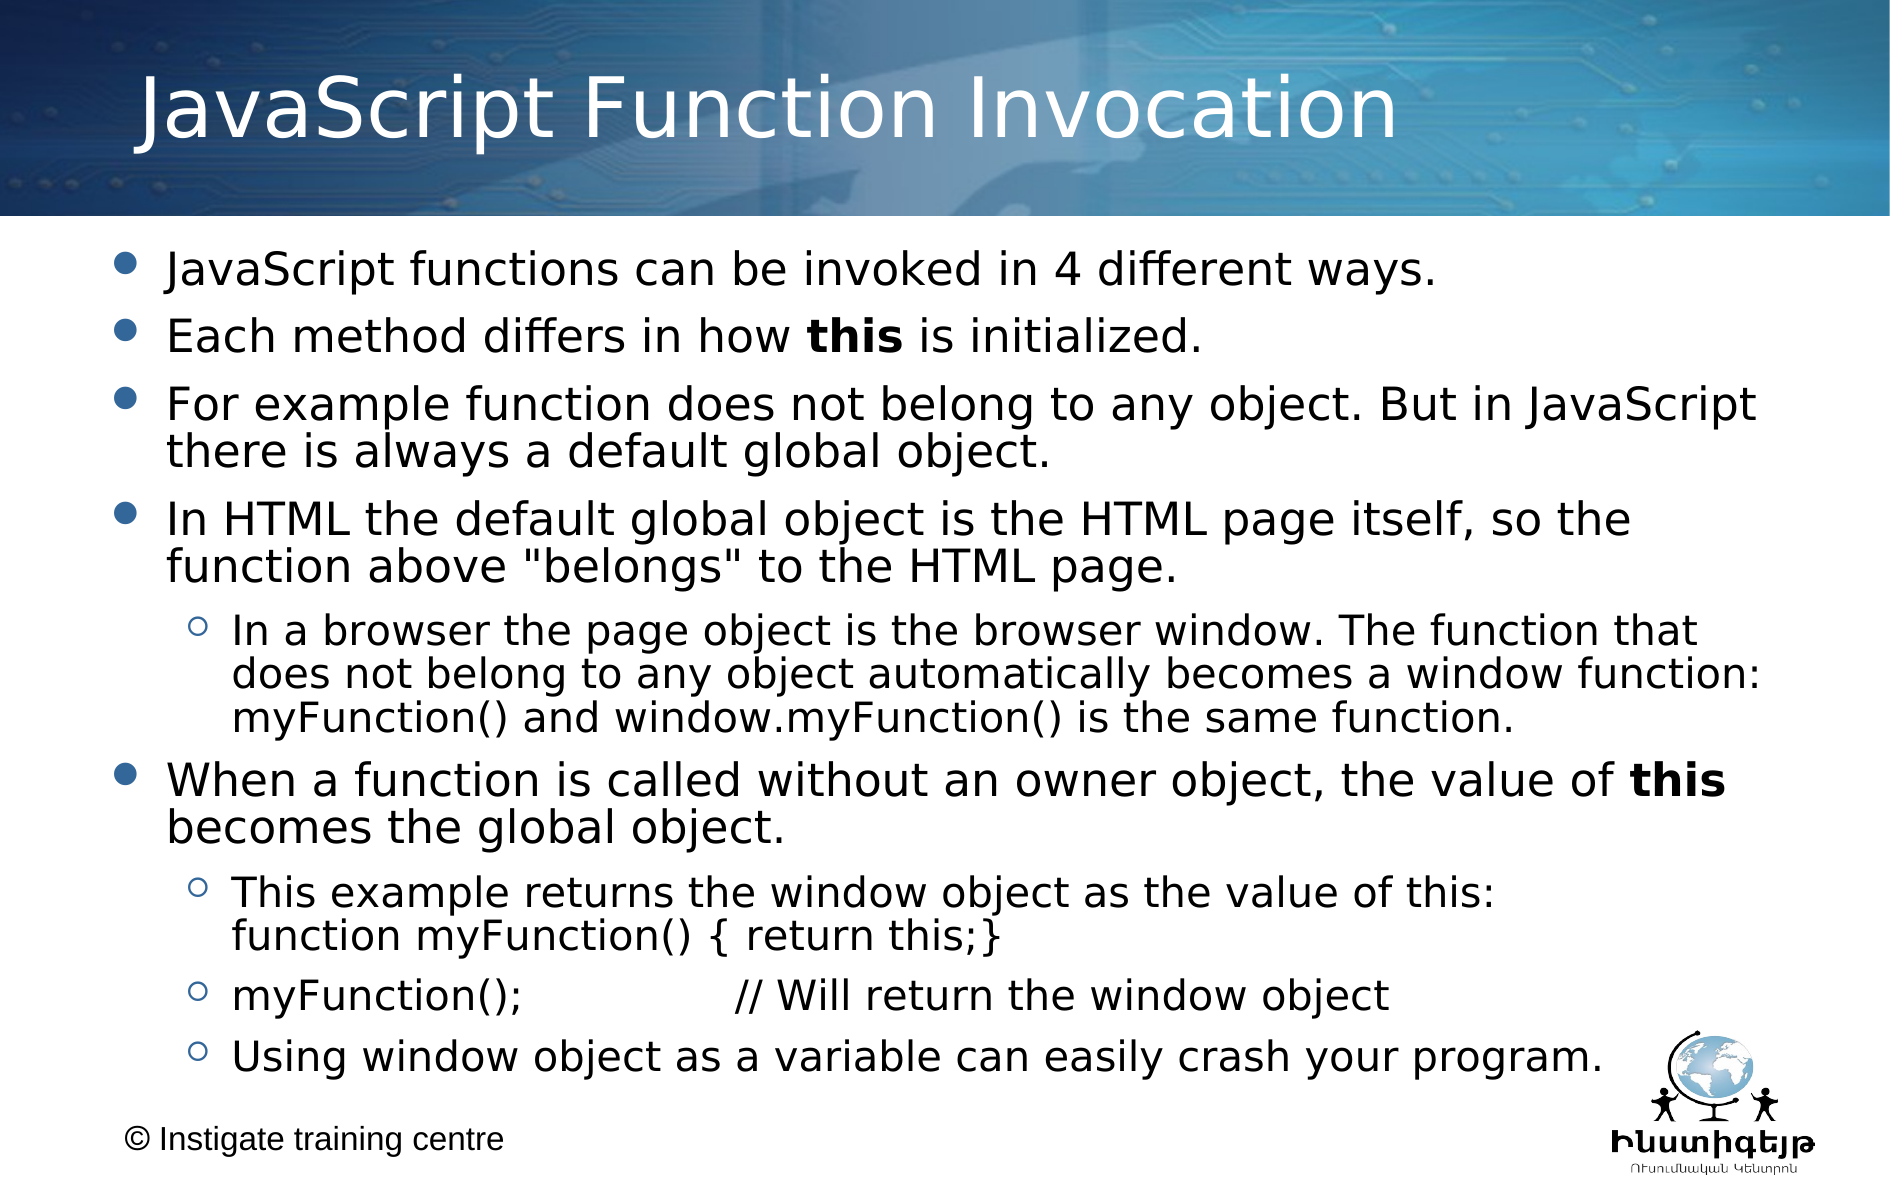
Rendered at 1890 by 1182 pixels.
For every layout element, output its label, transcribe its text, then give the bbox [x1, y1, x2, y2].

text_box JavaScript Function Invocation [138, 82, 1801, 96]
list JavaScript functions can be invoked in 4 different ways. Each method differs in how this is initialized. For example function does not belong to any object. But in JavaScript there is always a default global object. In HTML the default global object is the HTML page itself, so the function above "belongs" to the HTML page. In a browser the page object is the browser window. The function that does not belong to any object automatically becomes a window function: myFunction() and window.myFunction() is the same function. When a function is called without an owner object, the value of this becomes the global object. This example returns the window object as the value of this: function myFunction() { return this;} myFunction(); // Will return the window object Using window object as a variable can easily crash your program. [110, 247, 1801, 274]
picture [1612, 1030, 1815, 1175]
picture [0, 0, 1890, 216]
